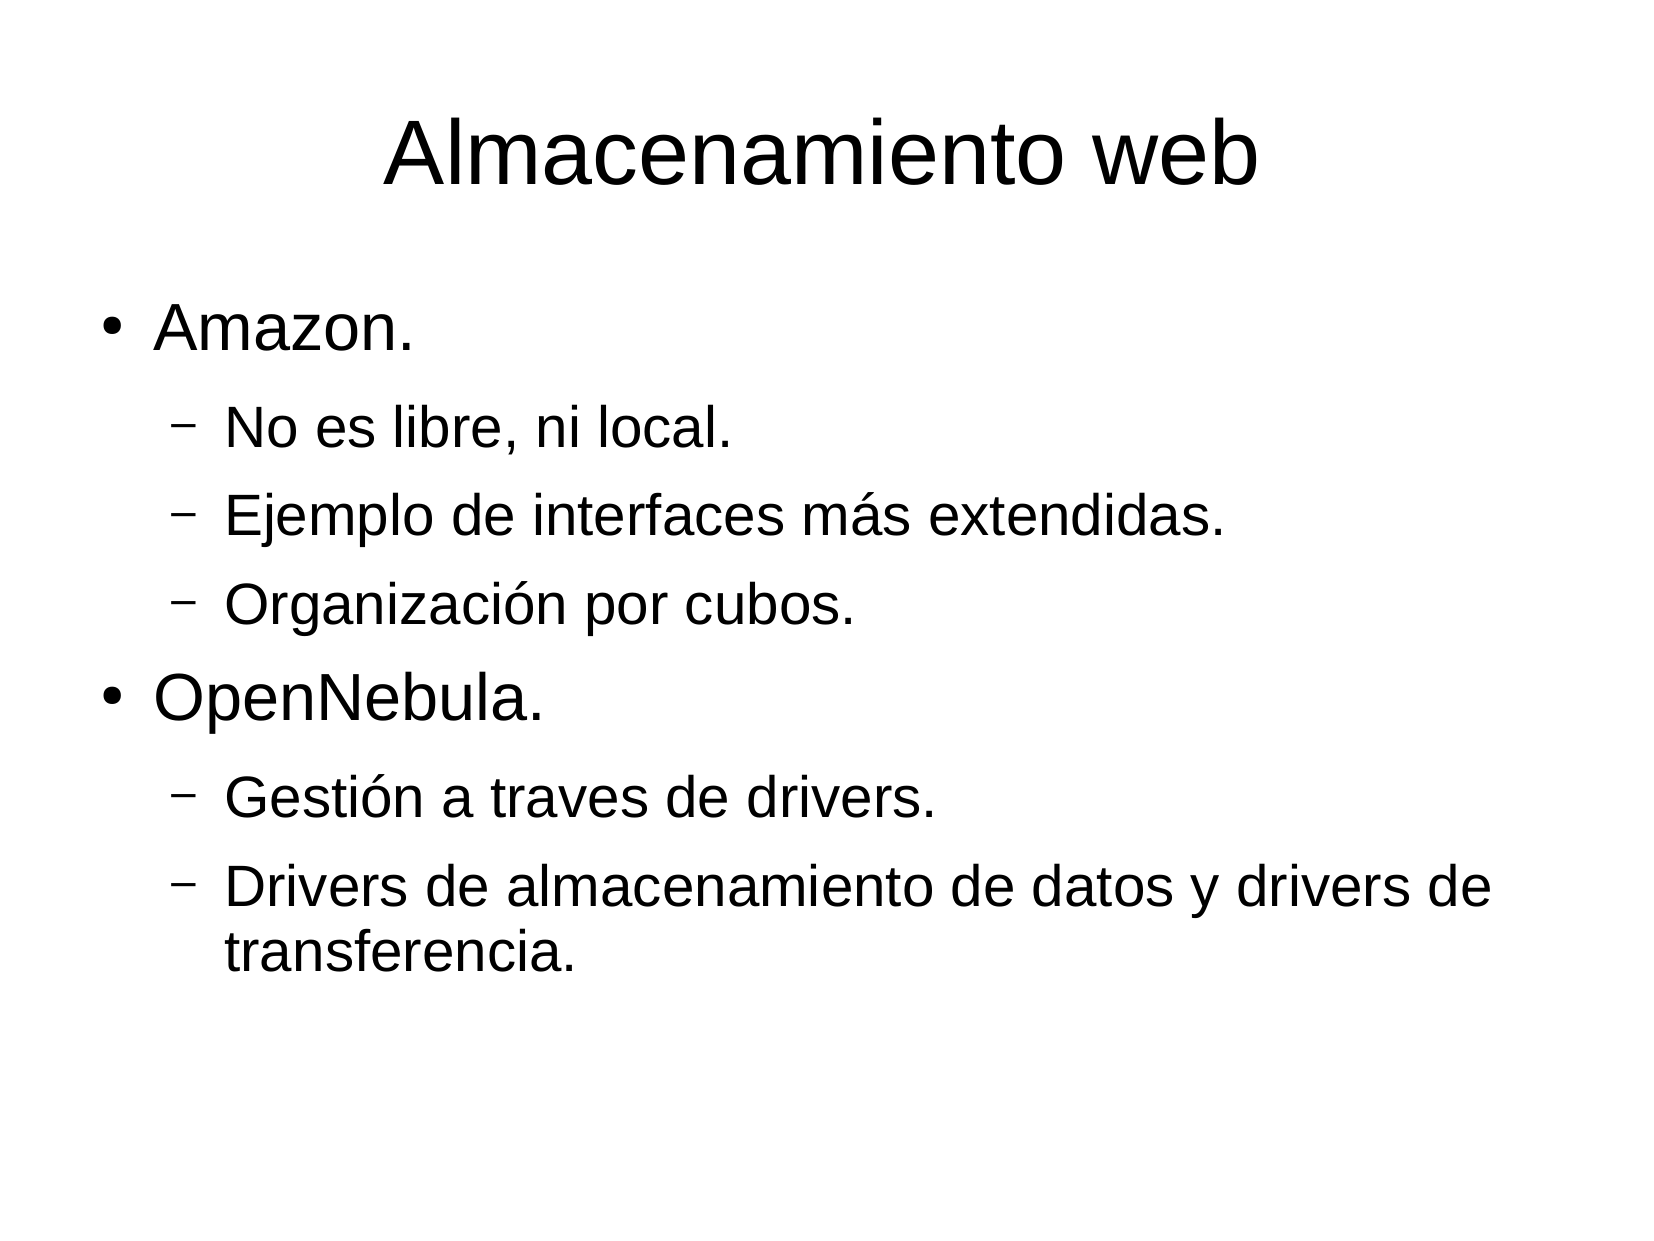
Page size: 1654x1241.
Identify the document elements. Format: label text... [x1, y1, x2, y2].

title Almacenamiento web [82, 49, 1571, 257]
list Amazon. No es libre, ni local. Ejemplo de interfaces más extendidas. Organización por cubos. OpenNebula. Gestión a traves de drivers. Drivers de almacenamiento de datos y drivers de transferencia. [82, 290, 1538, 1010]
